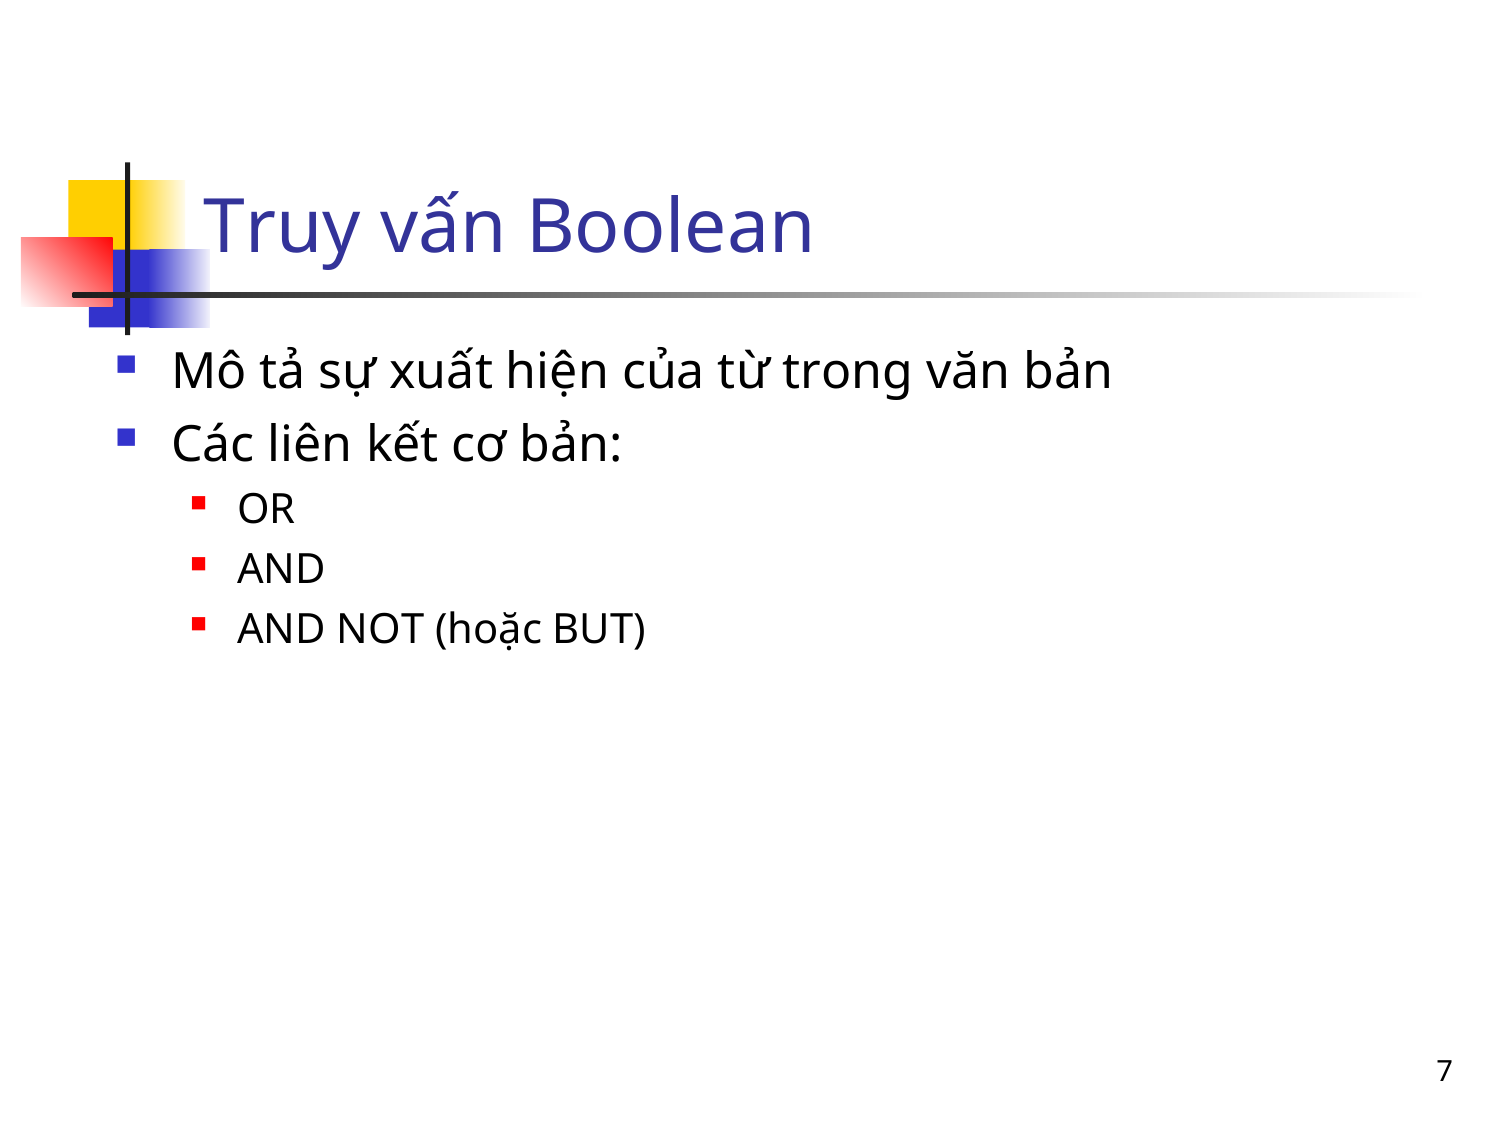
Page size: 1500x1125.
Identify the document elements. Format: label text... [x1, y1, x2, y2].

list Mô tả sự xuất hiện của từ trong văn bản Các liên kết cơ bản: OR AND AND NOT (hoặc BUT) [100, 331, 1469, 1007]
title Truy vấn Boolean [188, 35, 1468, 276]
text_box <number> [1155, 1024, 1468, 1100]
